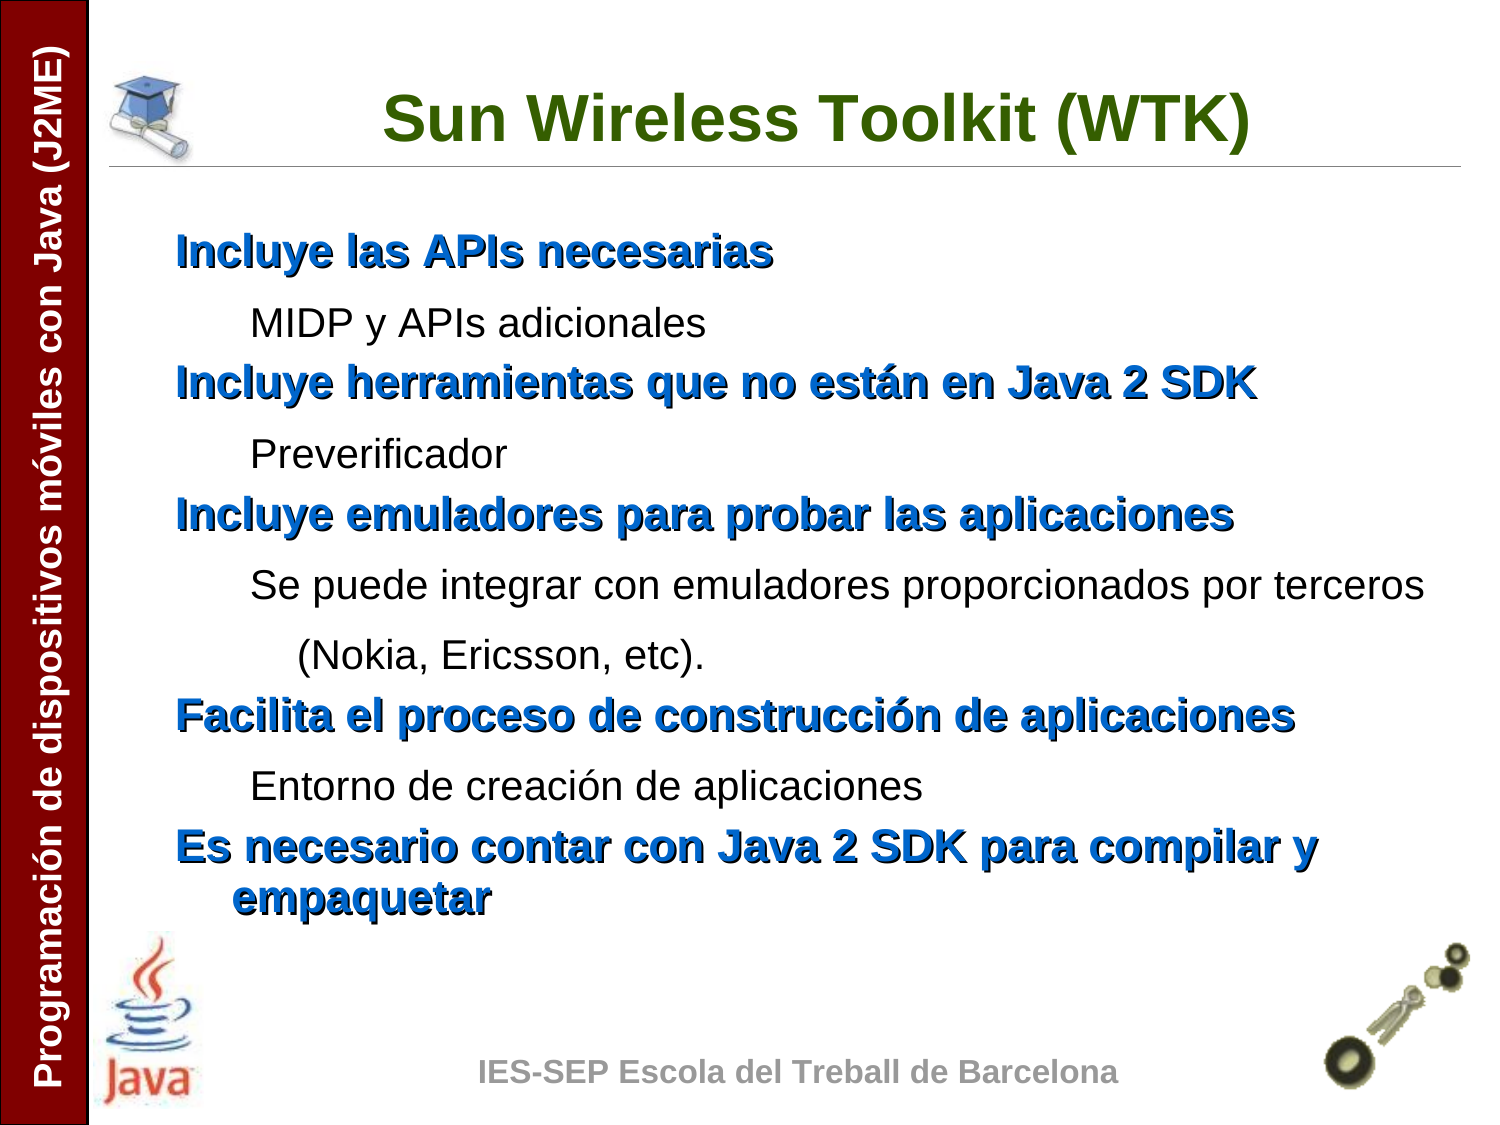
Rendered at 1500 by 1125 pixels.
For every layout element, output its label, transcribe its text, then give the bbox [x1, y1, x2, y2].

picture [93, 61, 206, 174]
list Incluye las APIs necesarias MIDP y APIs adicionales Incluye herramientas que no están en Java 2 SDK Preverificador Incluye emuladores para probar las aplicaciones Se puede integrar con emuladores proporcionados por terceros (Nokia, Ericsson, etc). Facilita el proceso de construcción de aplicaciones Entorno de creación de aplicaciones Es necesario contar con Java 2 SDK para compilar y empaquetar [174, 224, 1451, 988]
picture [93, 931, 204, 1109]
picture [1322, 939, 1471, 1094]
title Sun Wireless Toolkit (WTK) [211, 75, 1424, 163]
